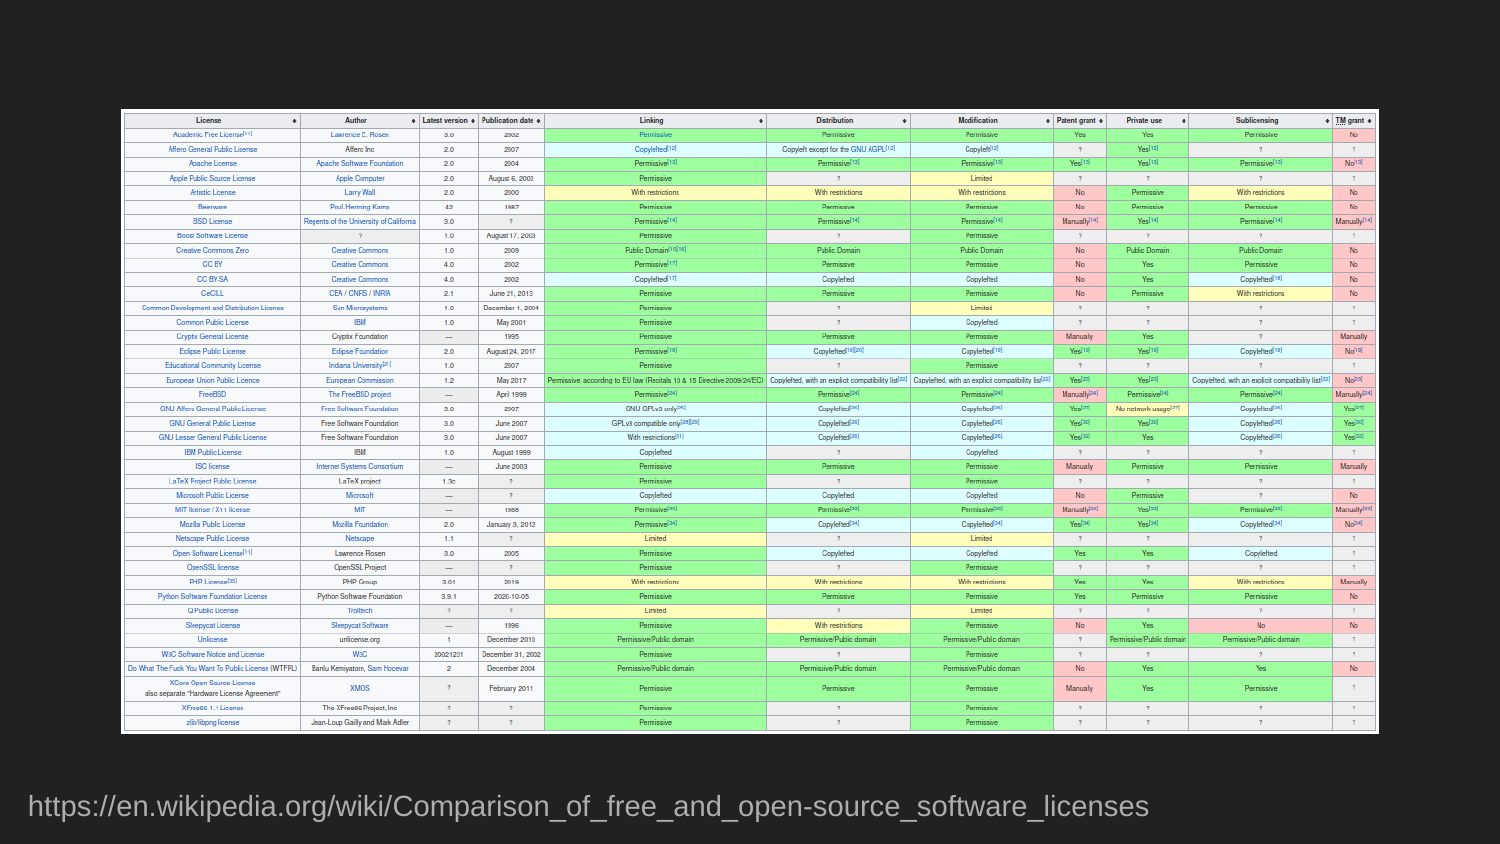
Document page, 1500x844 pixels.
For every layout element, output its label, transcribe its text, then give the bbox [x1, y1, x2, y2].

text_box https://en.wikipedia.org/wiki/Comparison_of_free_and_open-source_software_licenses [12, 772, 1310, 838]
picture [121, 109, 1379, 734]
